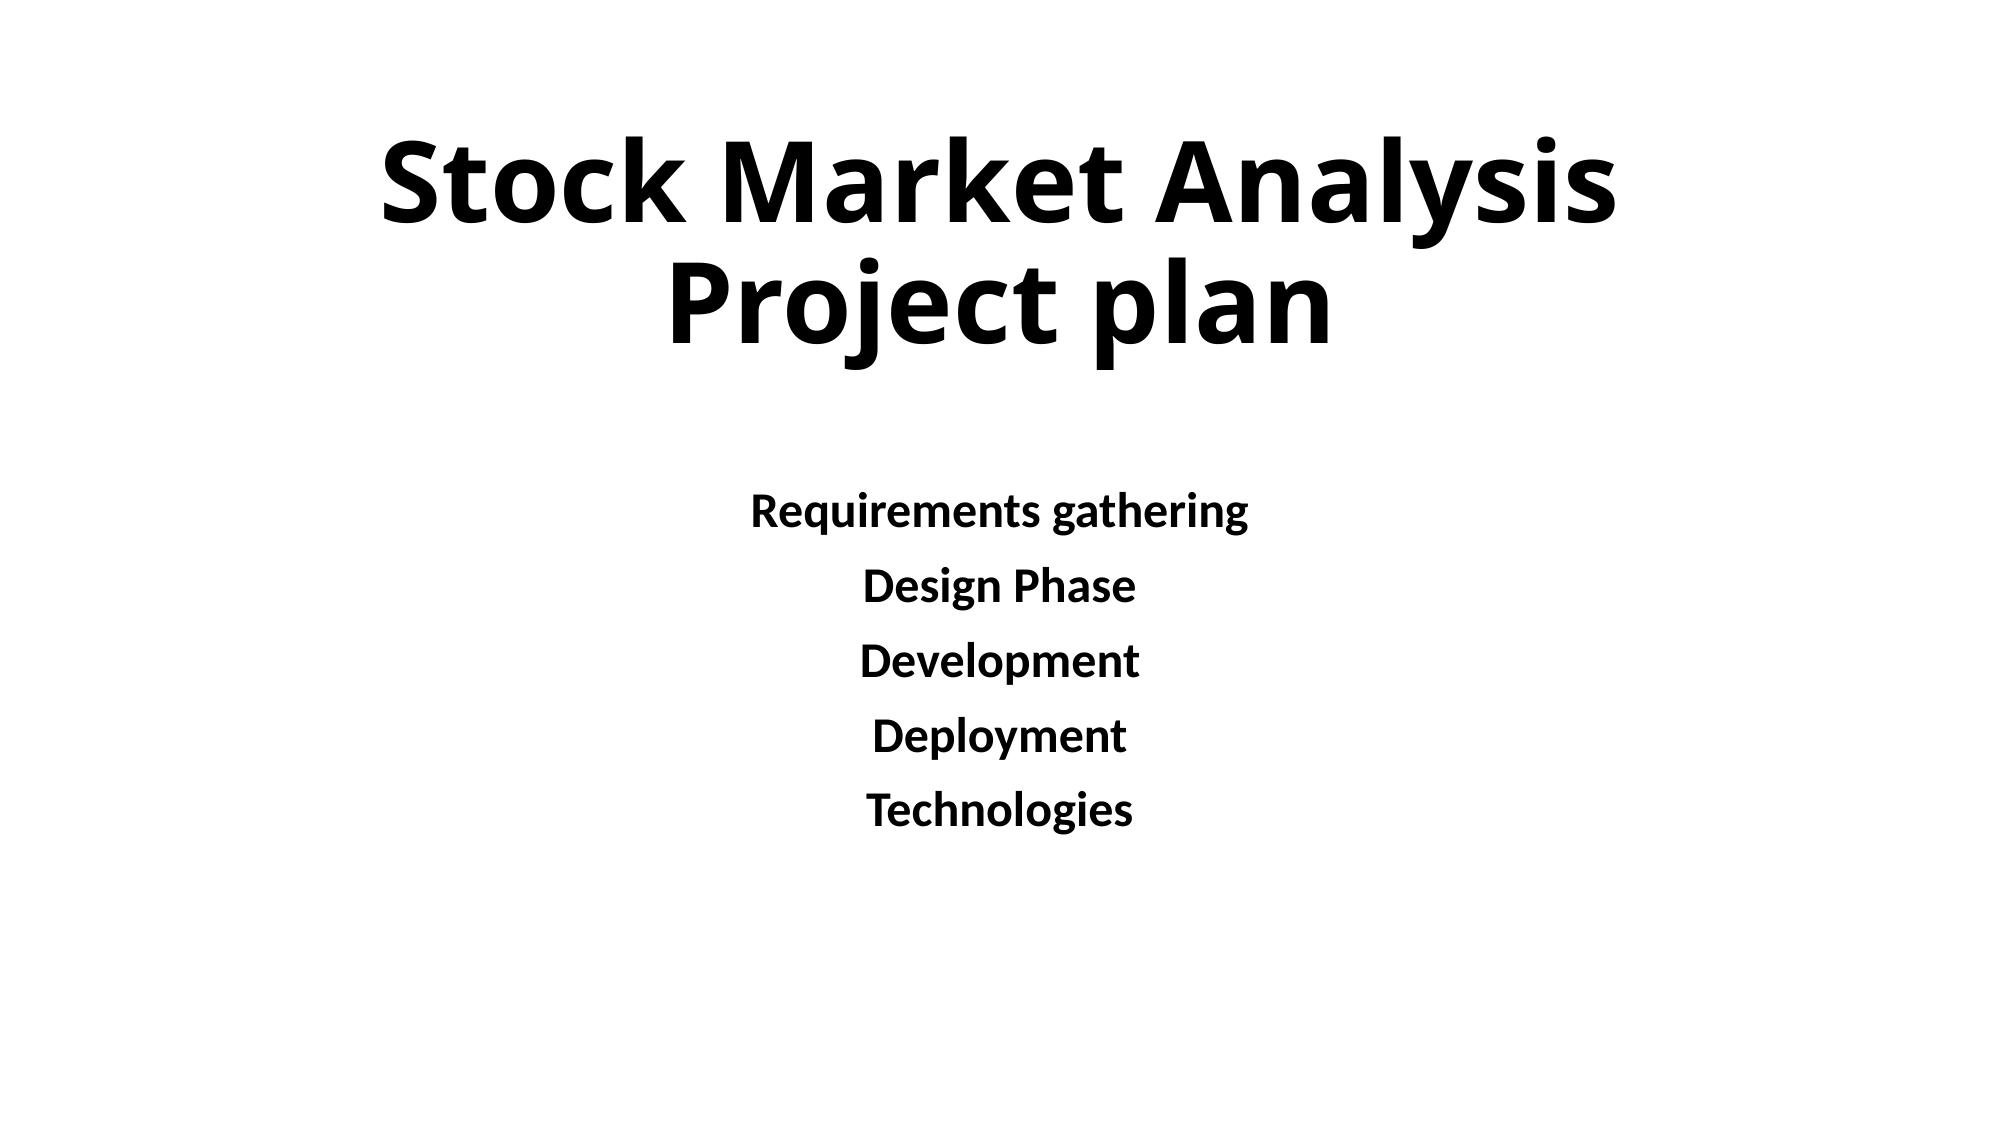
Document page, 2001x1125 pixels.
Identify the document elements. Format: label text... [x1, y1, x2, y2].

subtitle Requirements gathering Design Phase Development Deployment Technologies [249, 476, 1750, 863]
title Stock Market Analysis Project plan [249, 116, 1750, 376]
